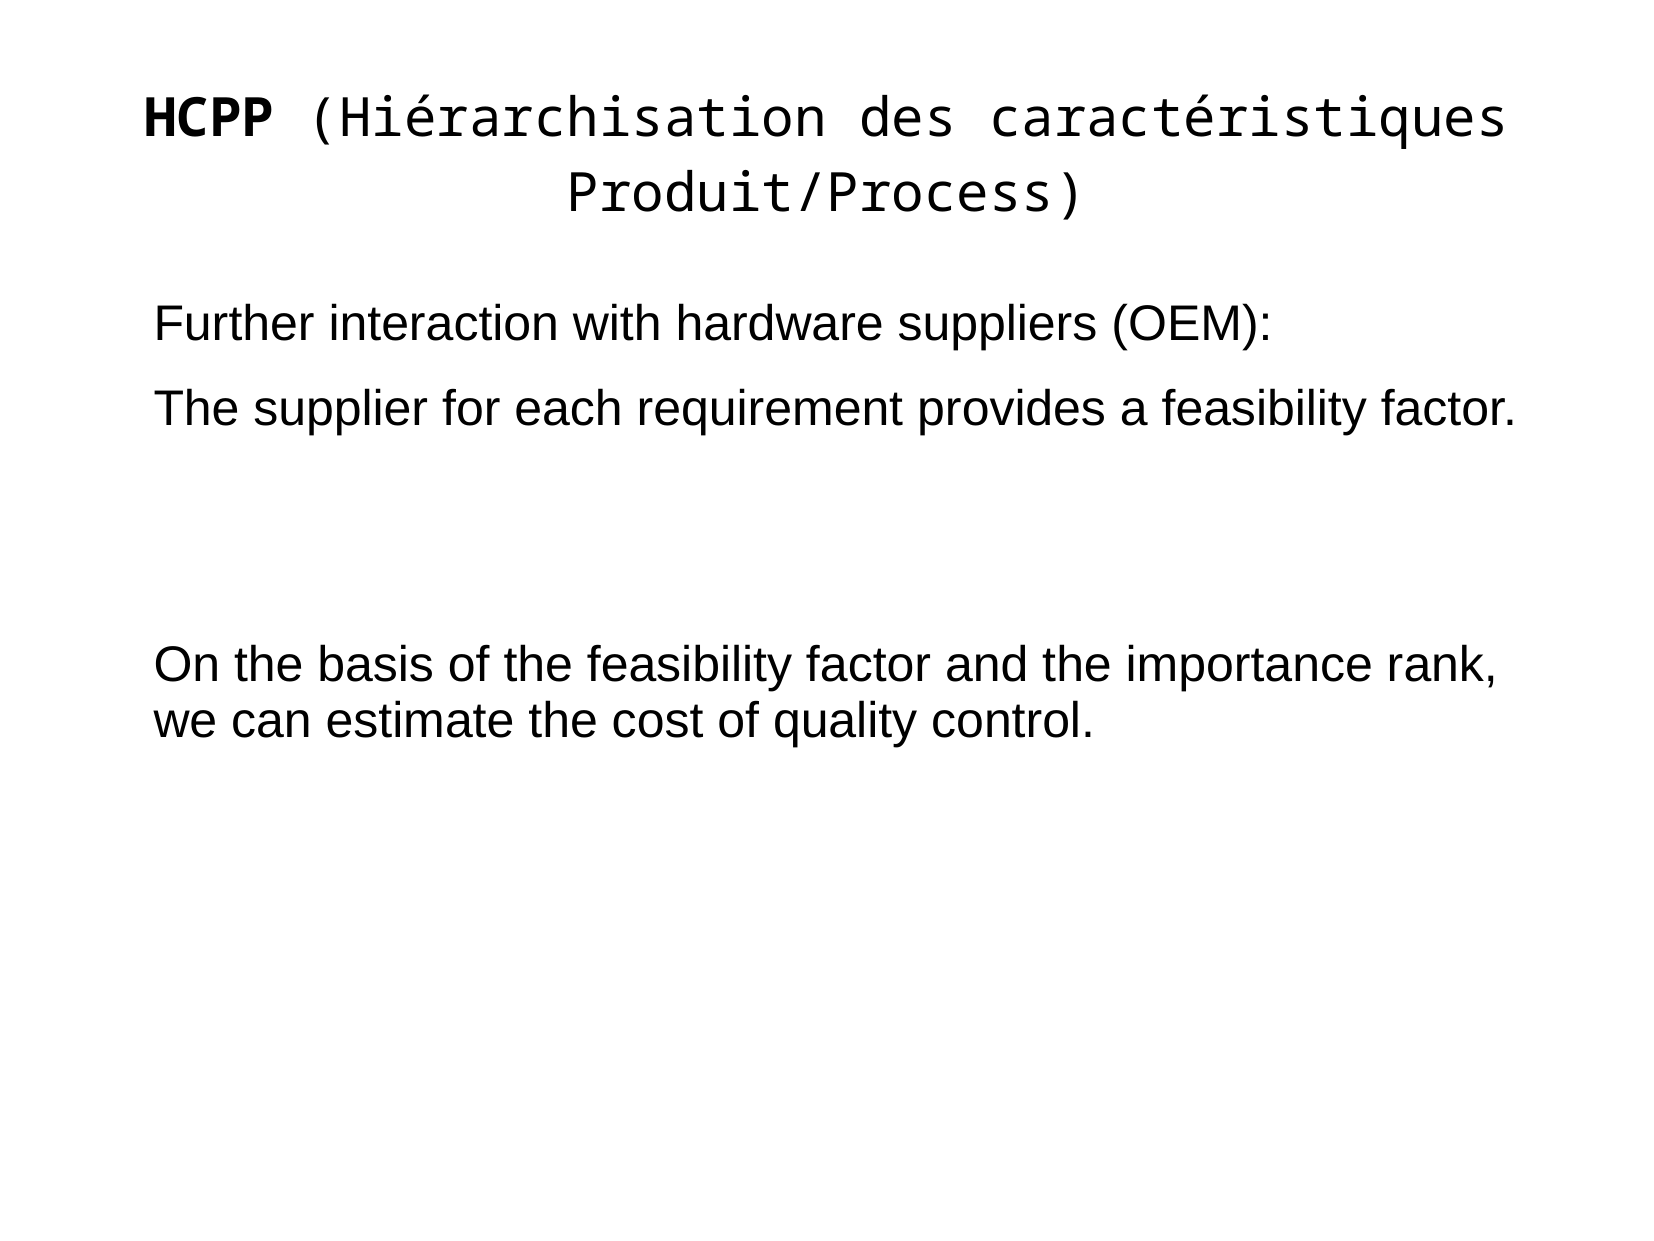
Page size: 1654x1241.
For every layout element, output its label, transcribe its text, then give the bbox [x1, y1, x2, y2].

title HCPP (Hiérarchisation des caractéristiques Produit/Process) [82, 49, 1571, 257]
list Further interaction with hardware suppliers (OEM): The supplier for each requirement provides a feasibility factor. On the basis of the feasibility factor and the importance rank, we can estimate the cost of quality control. [82, 295, 1571, 1134]
